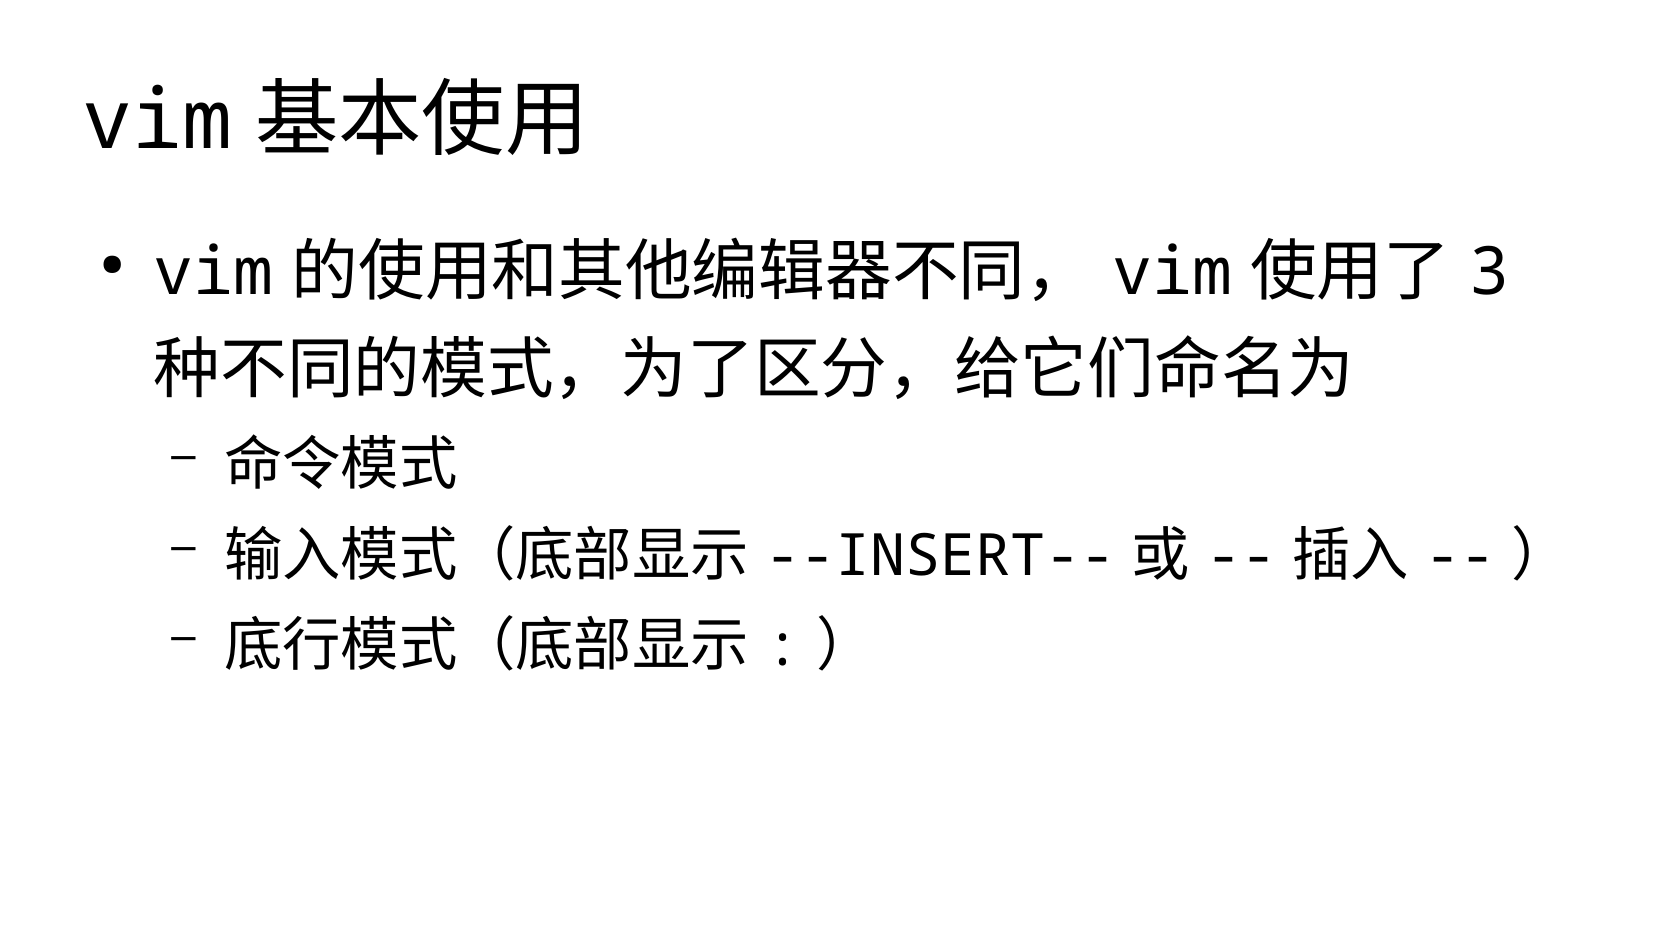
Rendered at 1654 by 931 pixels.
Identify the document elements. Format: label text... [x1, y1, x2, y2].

title vim基本使用 [82, 37, 1571, 189]
list vim的使用和其他编辑器不同，vim使用了3种不同的模式，为了区分，给它们命名为 命令模式 输入模式（底部显示--INSERT--或--插入--） 底行模式（底部显示:） [82, 217, 1571, 758]
